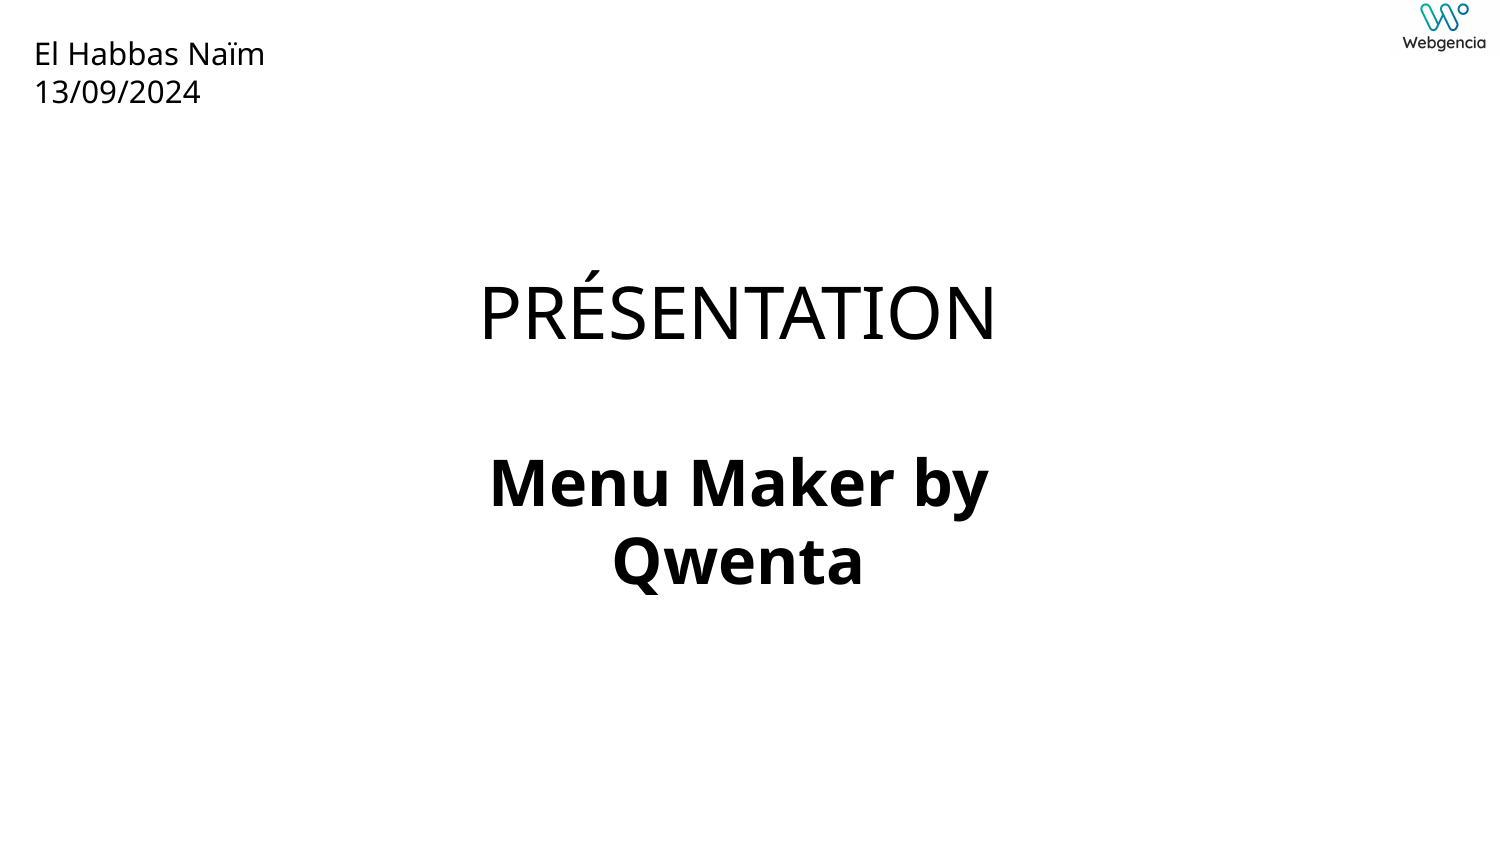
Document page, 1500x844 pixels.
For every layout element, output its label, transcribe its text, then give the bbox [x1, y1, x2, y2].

text_box PRÉSENTATION Menu Maker by Qwenta [392, 252, 1086, 384]
text_box El Habbas Naïm 13/09/2024 [18, 19, 410, 66]
picture [1389, 0, 1500, 56]
